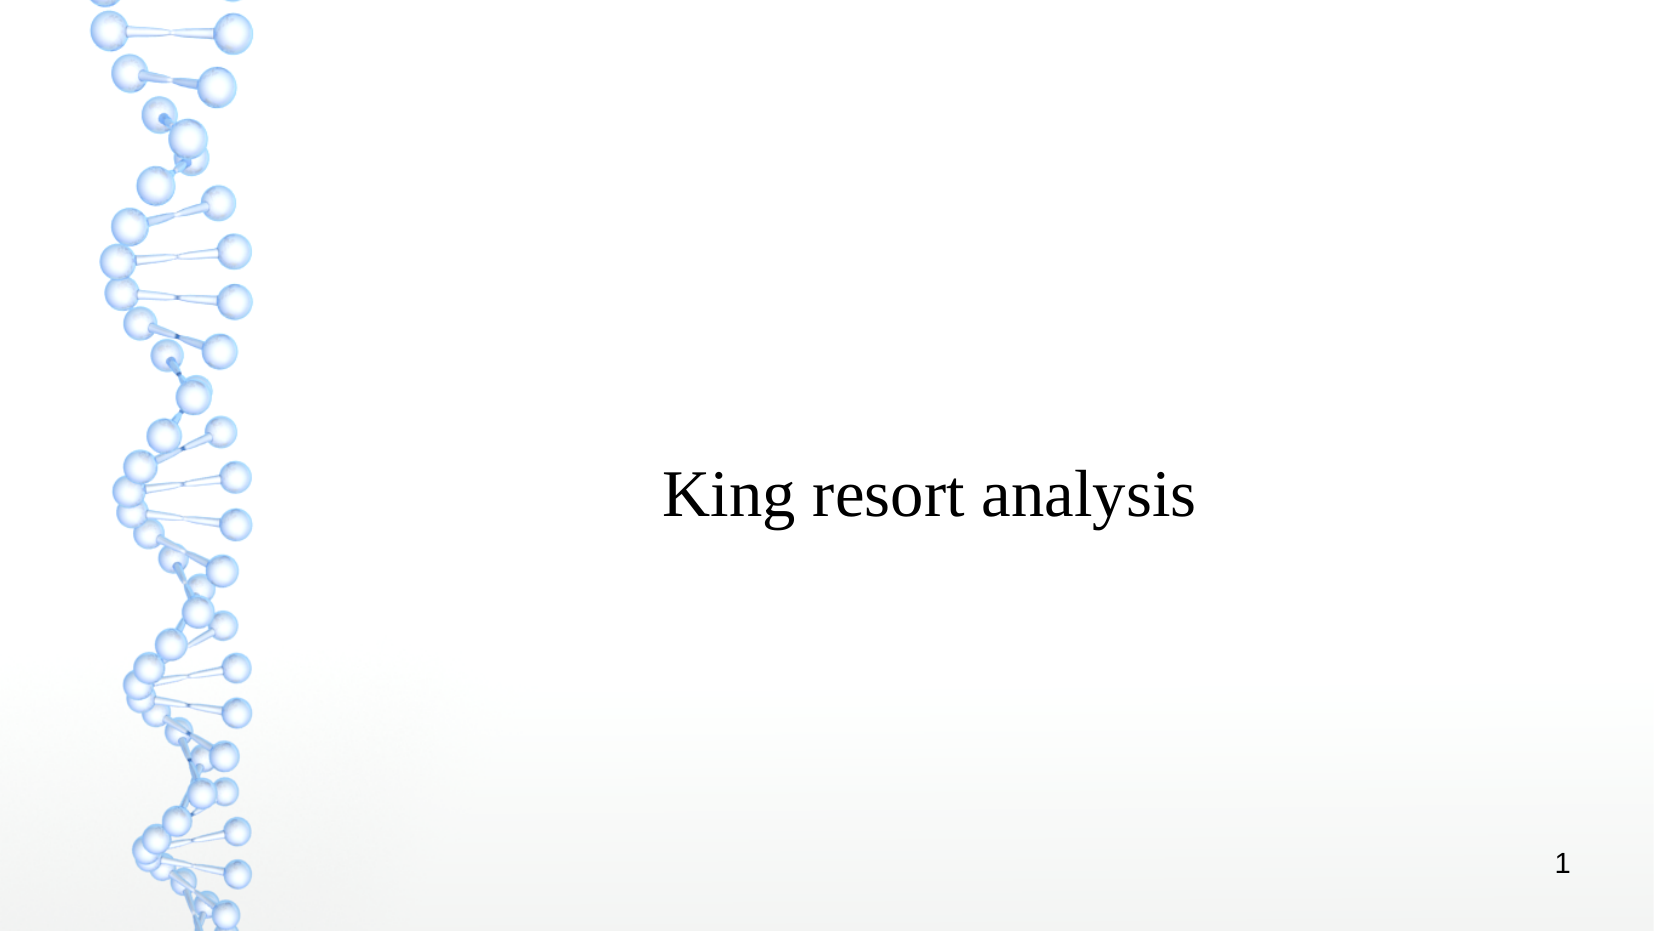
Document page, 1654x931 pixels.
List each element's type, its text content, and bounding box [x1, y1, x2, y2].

subtitle King resort analysis [265, 224, 1595, 764]
picture [0, 0, 1654, 931]
